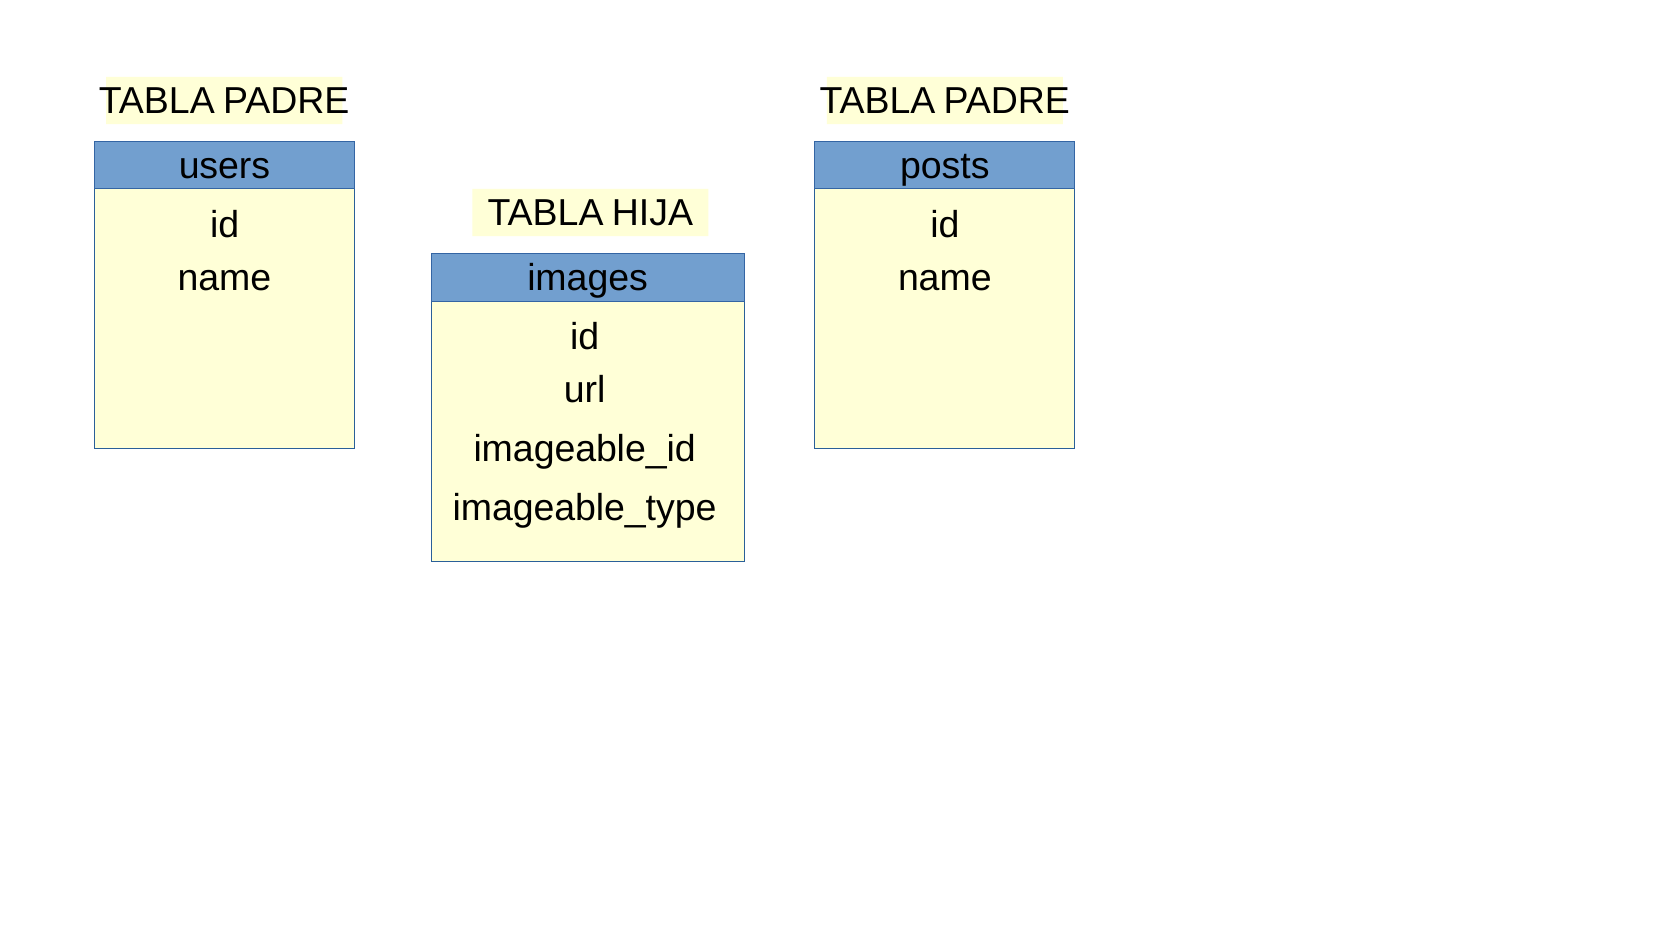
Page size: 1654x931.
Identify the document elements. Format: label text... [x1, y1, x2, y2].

text_box url [466, 366, 703, 414]
text_box posts [814, 141, 1075, 189]
text_box [431, 302, 745, 562]
text_box name [826, 253, 1063, 302]
text_box TABLA HIJA [472, 188, 709, 237]
text_box TABLA PADRE [826, 76, 1063, 125]
text_box name [106, 253, 343, 302]
text_box imageable_type [466, 484, 703, 532]
text_box [94, 189, 355, 449]
text_box imageable_id [466, 425, 703, 473]
text_box id [466, 312, 703, 361]
text_box id [826, 200, 1063, 249]
text_box TABLA PADRE [106, 76, 343, 125]
text_box users [94, 141, 355, 189]
text_box id [106, 200, 343, 249]
text_box images [431, 253, 745, 302]
text_box [814, 189, 1075, 449]
